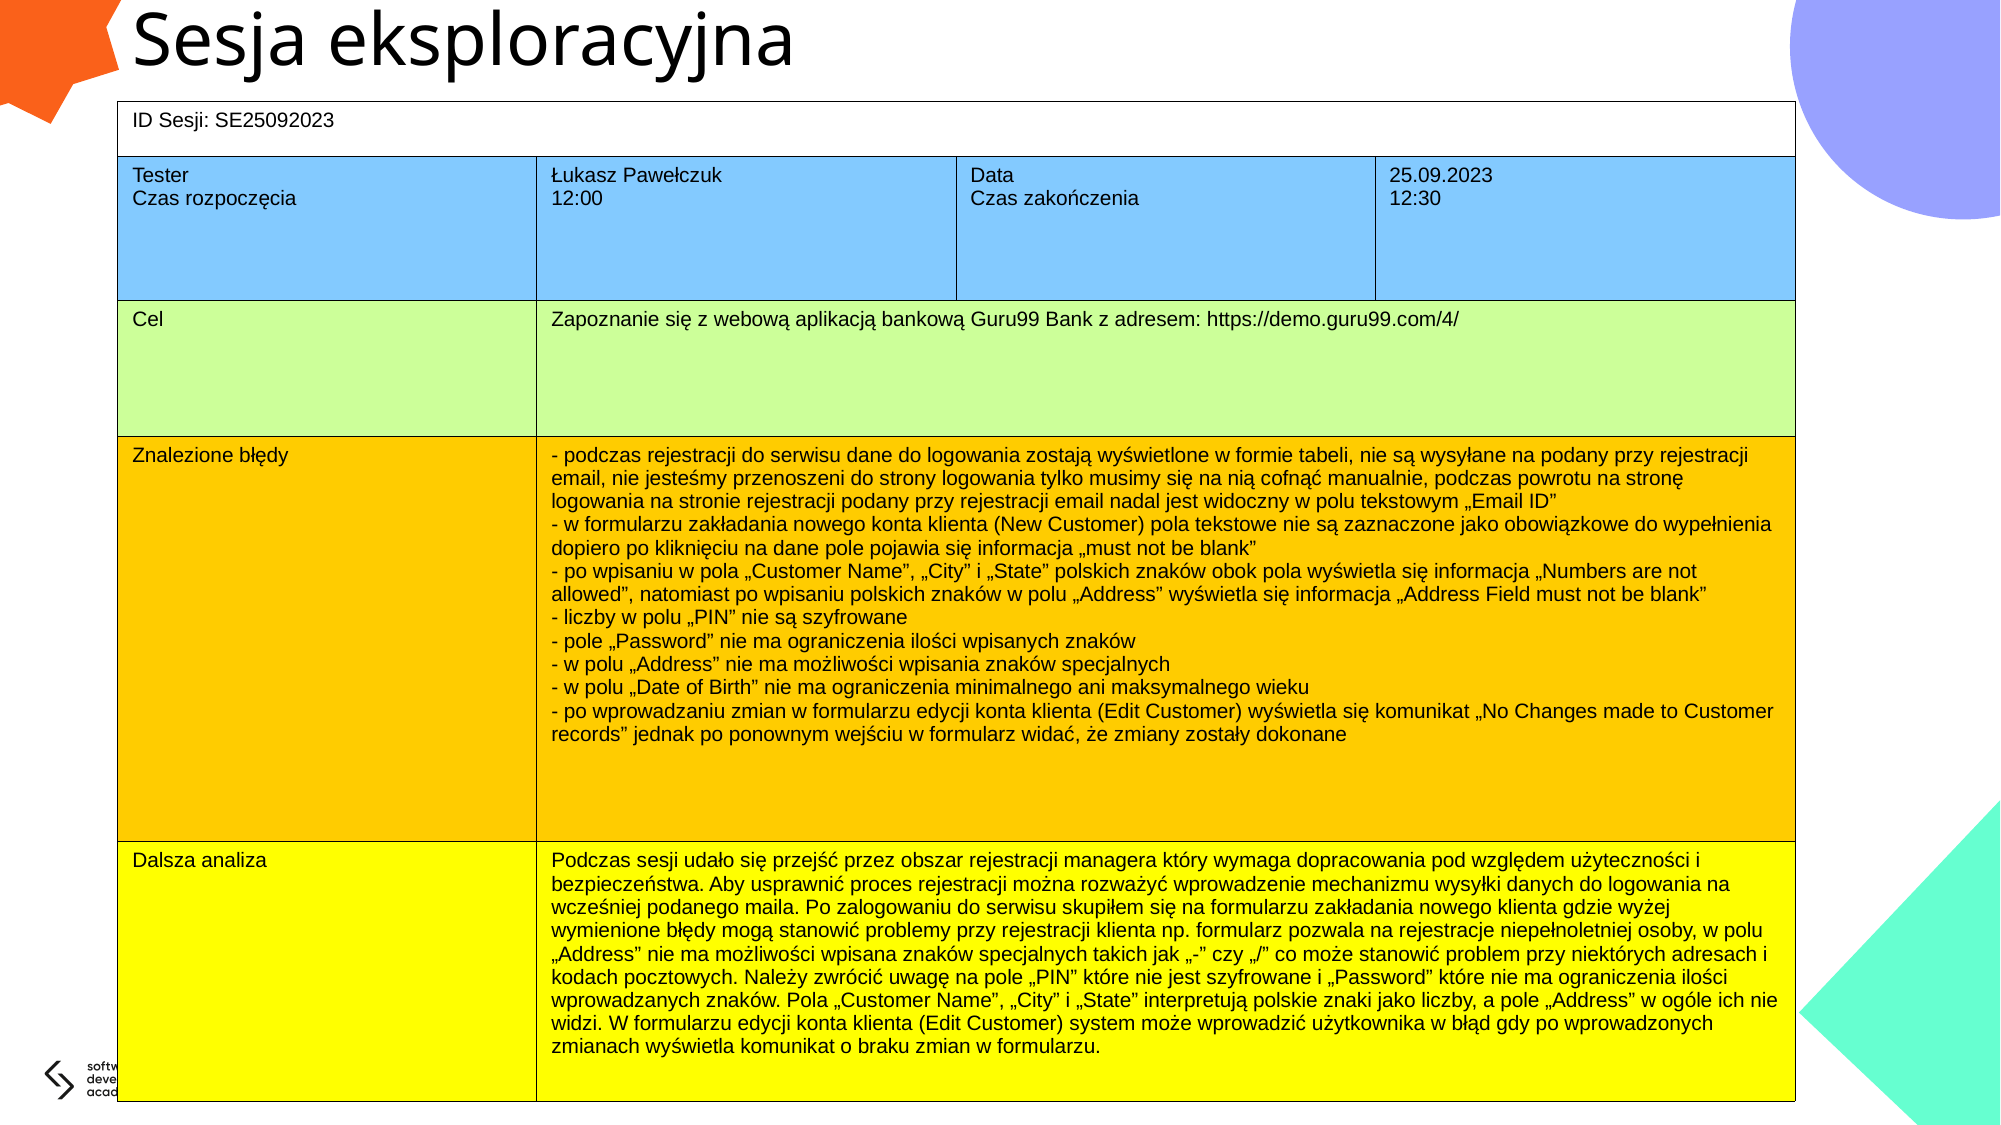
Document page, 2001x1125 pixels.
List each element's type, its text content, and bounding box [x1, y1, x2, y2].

table_cell Podczas sesji udało się przejść przez obszar rejestracji managera który wymaga dopracowania pod względem użyteczności i bezpieczeństwa. Aby usprawnić proces rejestracji można rozważyć wprowadzenie mechanizmu wysyłki danych do logowania na wcześniej podanego maila. Po zalogowaniu do serwisu skupiłem się na formularzu zakładania nowego klienta gdzie wyżej wymienione błędy mogą stanowić problemy przy rejestracji klienta np. formularz pozwala na rejestracje niepełnoletniej osoby, w polu „Address” nie ma możliwości wpisana znaków specjalnych takich jak „-” czy „/” co może stanowić problem przy niektórych adresach i kodach pocztowych. Należy zwrócić uwagę na pole „PIN” które nie jest szyfrowane i „Password” które nie ma ograniczenia ilości wprowadzanych znaków. Pola „Customer Name”, „City” i „State” interpretują polskie znaki jako liczby, a pole „Address” w ogóle ich nie widzi. W formularzu edycji konta klienta (Edit Customer) system może wprowadzić użytkownika w błąd gdy po wprowadzonych zmianach wyświetla komunikat o braku zmian w formularzu. [537, 842, 1795, 1101]
table_cell - podczas rejestracji do serwisu dane do logowania zostają wyświetlone w formie tabeli, nie są wysyłane na podany przy rejestracji email, nie jesteśmy przenoszeni do strony logowania tylko musimy się na nią cofnąć manualnie, podczas powrotu na stronę logowania na stronie rejestracji podany przy rejestracji email nadal jest widoczny w polu tekstowym „Email ID” - w formularzu zakładania nowego konta klienta (New Customer) pola tekstowe nie są zaznaczone jako obowiązkowe do wypełnienia dopiero po kliknięciu na dane pole pojawia się informacja „must not be blank” - po wpisaniu w pola „Customer Name”, „City” i „State” polskich znaków obok pola wyświetla się informacja „Numbers are not allowed”, natomiast po wpisaniu polskich znaków w polu „Address” wyświetla się informacja „Address Field must not be blank” - liczby w polu „PIN” nie są szyfrowane - pole „Password” nie ma ograniczenia ilości wpisanych znaków - w polu „Address” nie ma możliwości wpisania znaków specjalnych - w polu „Date of Birth” nie ma ograniczenia minimalnego ani maksymalnego wieku - po wprowadzaniu zmian w formularzu edycji konta klienta (Edit Customer) wyświetla się komunikat „No Changes made to Customer records” jednak po ponownym wejściu w formularz widać, że zmiany zostały dokonane [537, 437, 1795, 841]
table_cell Łukasz Pawełczuk 12:00 [537, 157, 956, 300]
table_cell Znalezione błędy [118, 437, 536, 841]
table_cell Tester Czas rozpoczęcia [118, 157, 536, 300]
title Sesja eksploracyjna [117, 0, 1751, 101]
table_cell Zapoznanie się z webową aplikacją bankową Guru99 Bank z adresem: https://demo.guru99.com/4/ [537, 301, 1795, 436]
table_header ID Sesji: SE25092023 [118, 102, 1795, 156]
table_cell Cel [118, 301, 536, 436]
table_cell Dalsza analiza [118, 842, 536, 1101]
table_cell 25.09.2023 12:30 [1376, 157, 1795, 300]
table_cell Data Czas zakończenia [957, 157, 1375, 300]
picture [19, 1035, 193, 1125]
